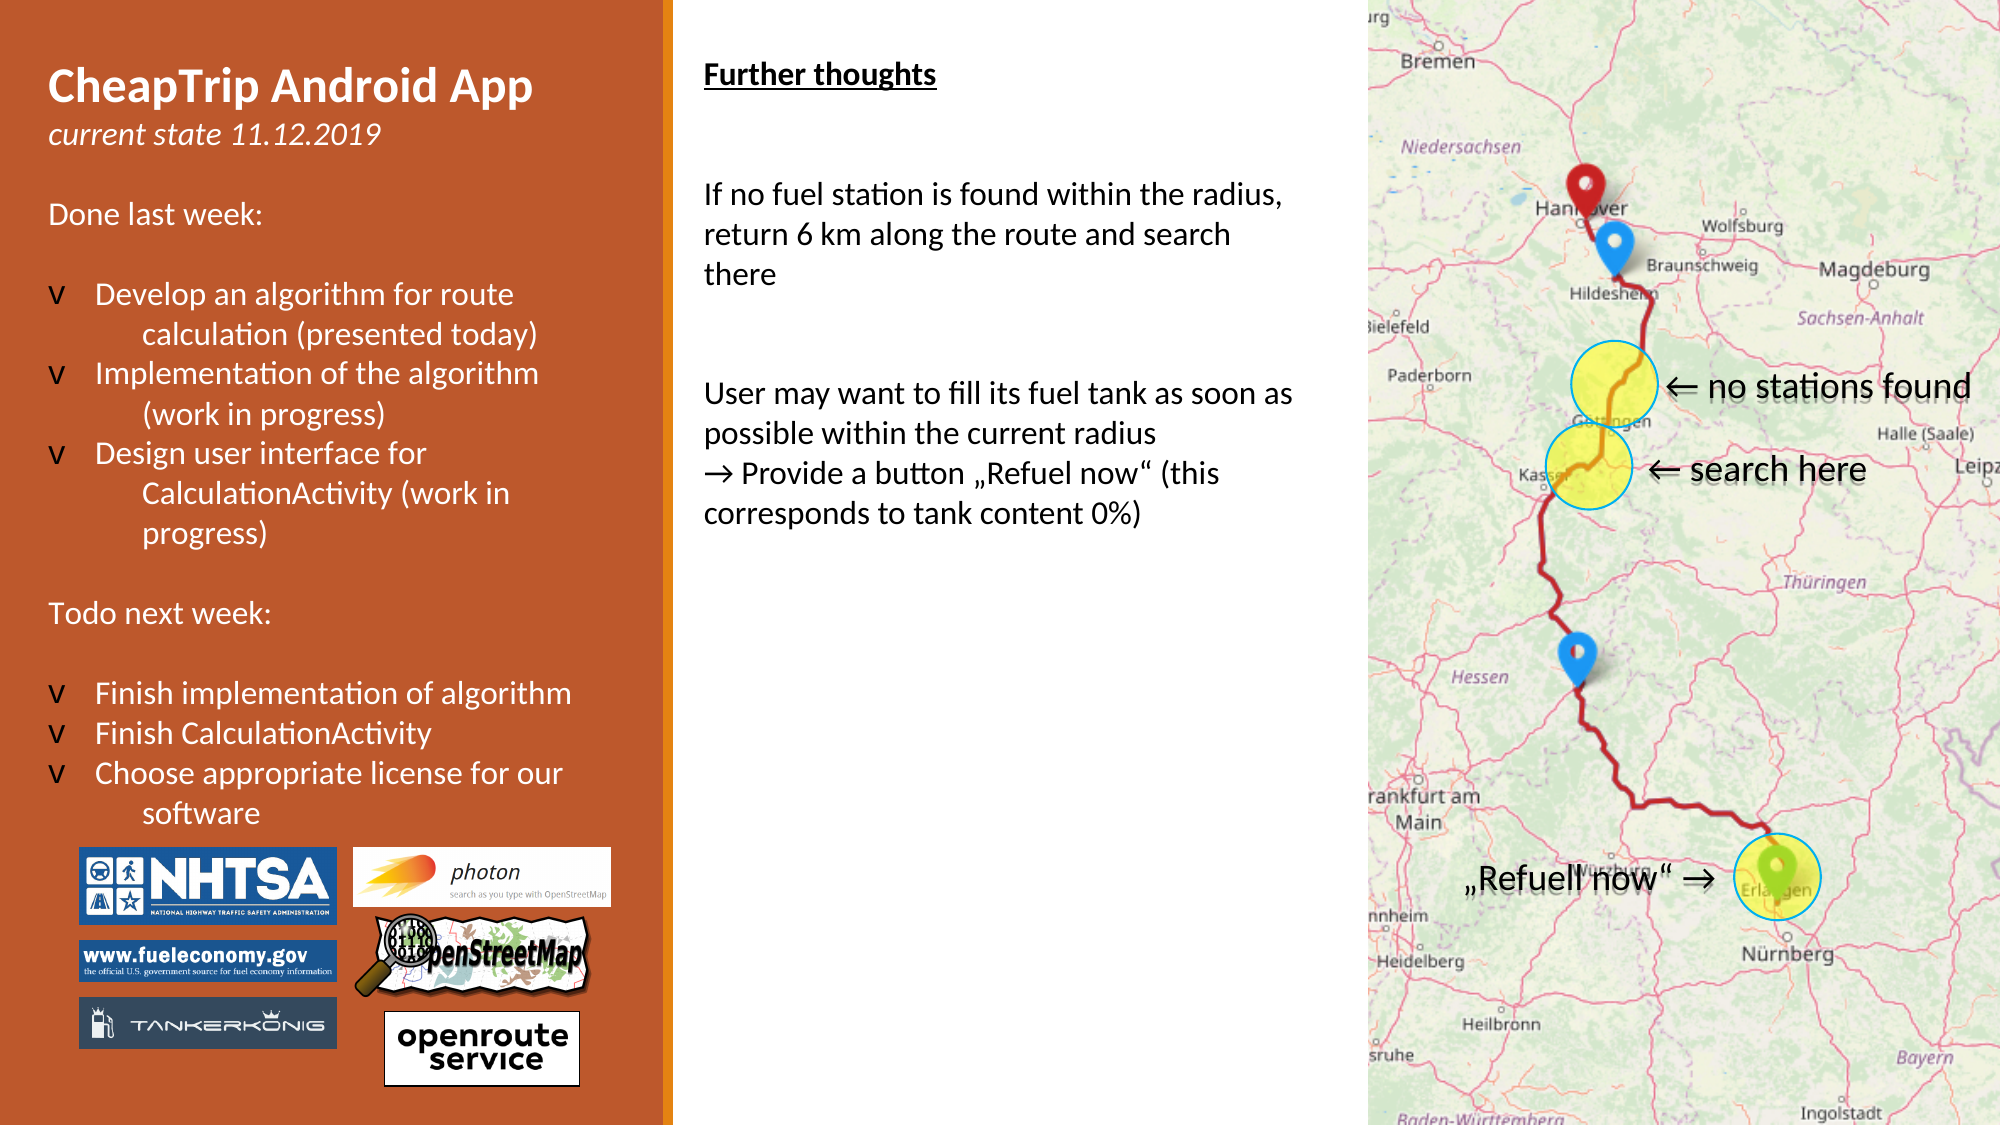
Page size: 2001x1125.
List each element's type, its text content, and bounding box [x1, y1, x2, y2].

picture [79, 940, 337, 982]
text_box ← no stations found [1650, 353, 1992, 415]
picture [79, 888, 337, 925]
picture [385, 1012, 579, 1086]
text_box CheapTrip Android App current state 11.12.2019 Done last week: Develop an algorithm for route calculation (presented today) Implementation of the algorithm (work in progress) Design user interface for CalculationActivity (work in progress) Todo next week: Finish implementation of algorithm Finish CalculationActivity Choose appropriate license for our software [33, 44, 640, 888]
text_box „Refuell now“ → [1447, 845, 1735, 907]
picture [353, 911, 611, 998]
picture [79, 997, 337, 1049]
text_box Further thoughts If no fuel station is found within the radius, return 6 km along the route and search there User may want to fill its fuel tank as soon as possible within the current radius → Provide a button „Refuel now“ (this corresponds to tank content 0%) [688, 44, 1313, 545]
text_box [1735, 833, 1821, 921]
picture [353, 888, 611, 907]
picture [1368, 0, 2000, 1125]
text_box [1545, 340, 1650, 510]
text_box ← search here [1632, 436, 1886, 497]
